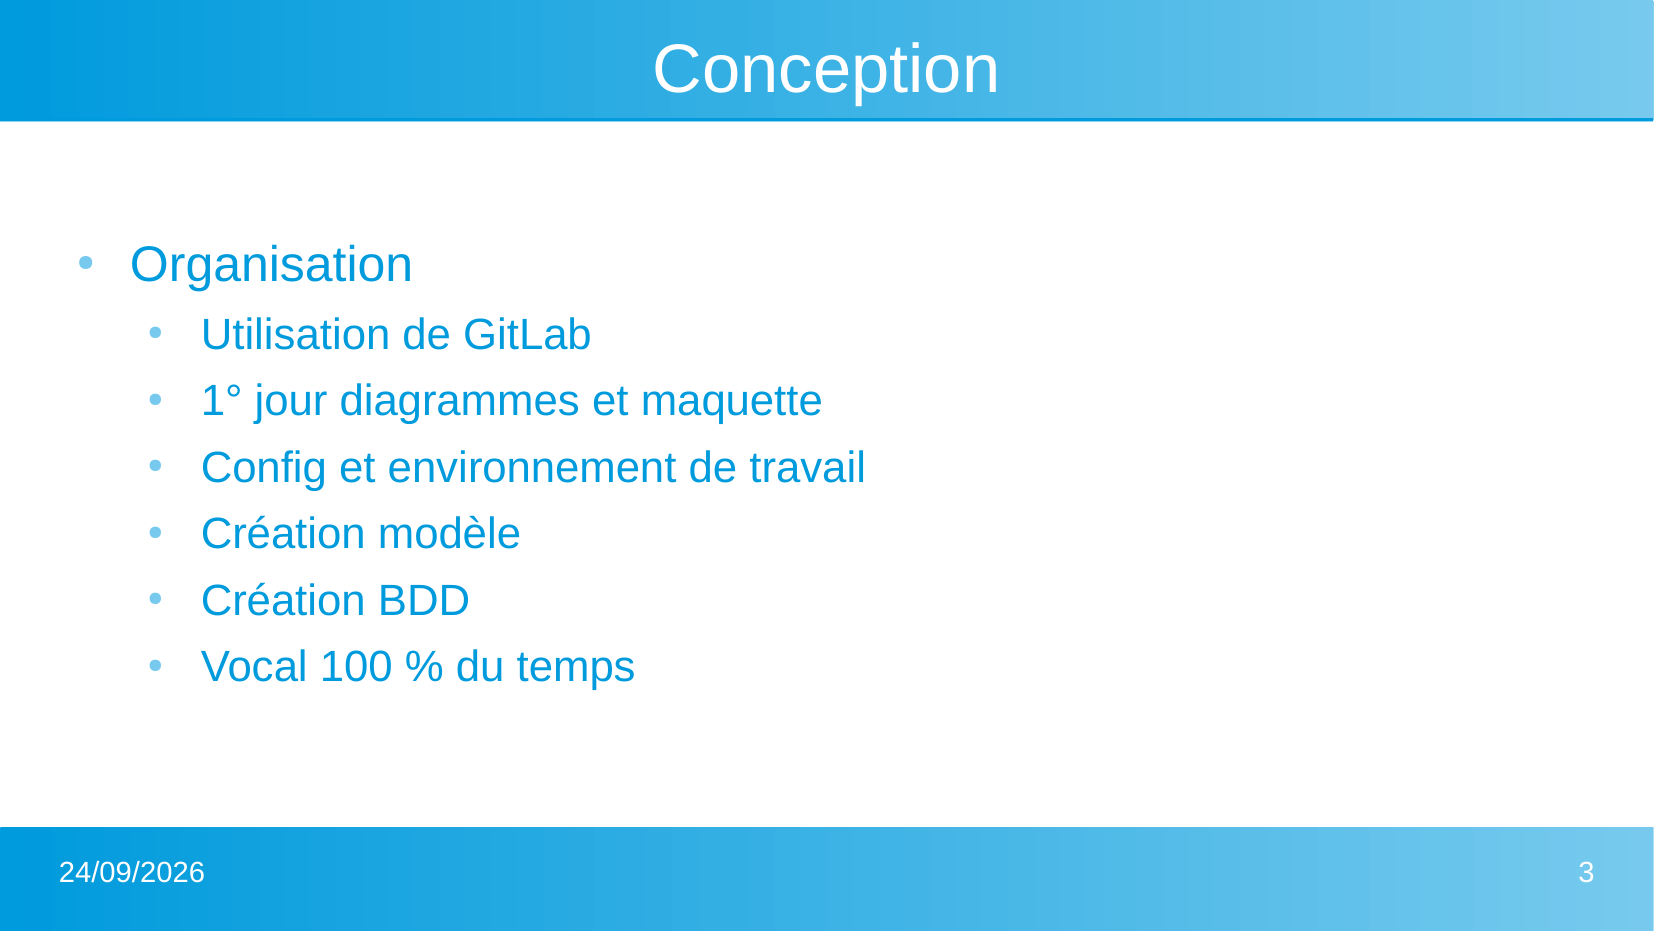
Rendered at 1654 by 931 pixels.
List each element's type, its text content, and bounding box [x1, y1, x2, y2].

title Conception [59, 29, 1595, 108]
list Organisation Utilisation de GitLab 1° jour diagrammes et maquette Config et environnement de travail Création modèle Création BDD Vocal 100 % du temps [59, 236, 1595, 827]
